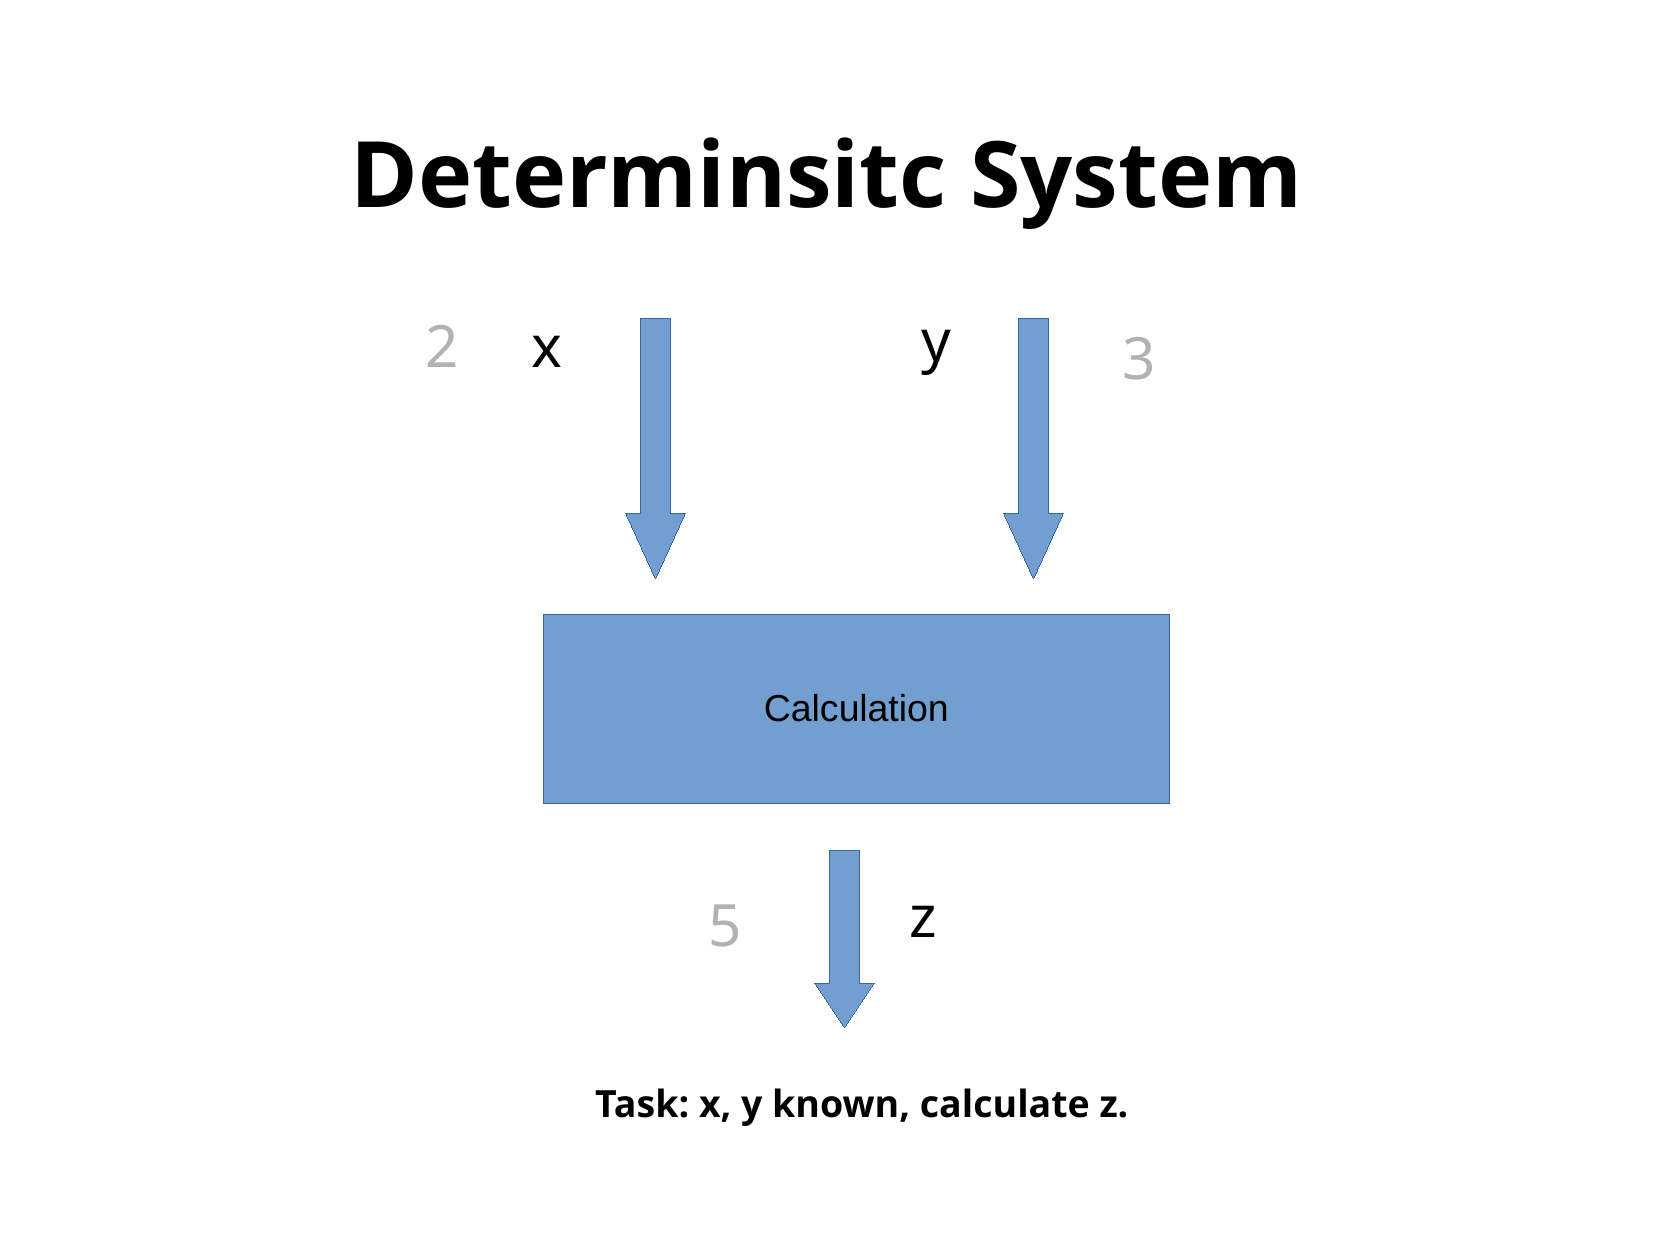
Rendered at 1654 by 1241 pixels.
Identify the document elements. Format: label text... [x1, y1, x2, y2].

text_box 5 [708, 850, 780, 968]
text_box z [909, 838, 981, 968]
text_box 2 [425, 271, 497, 419]
text_box [1003, 318, 1064, 579]
text_box y [921, 259, 993, 419]
text_box Calculation [543, 614, 1170, 804]
text_box 3 [1122, 283, 1193, 431]
text_box x [531, 271, 603, 419]
text_box [829, 850, 860, 968]
text_box [625, 318, 686, 579]
title Task: x, y known, calculate z. [259, 968, 1465, 1239]
title Determinsitc System [224, 37, 1430, 308]
